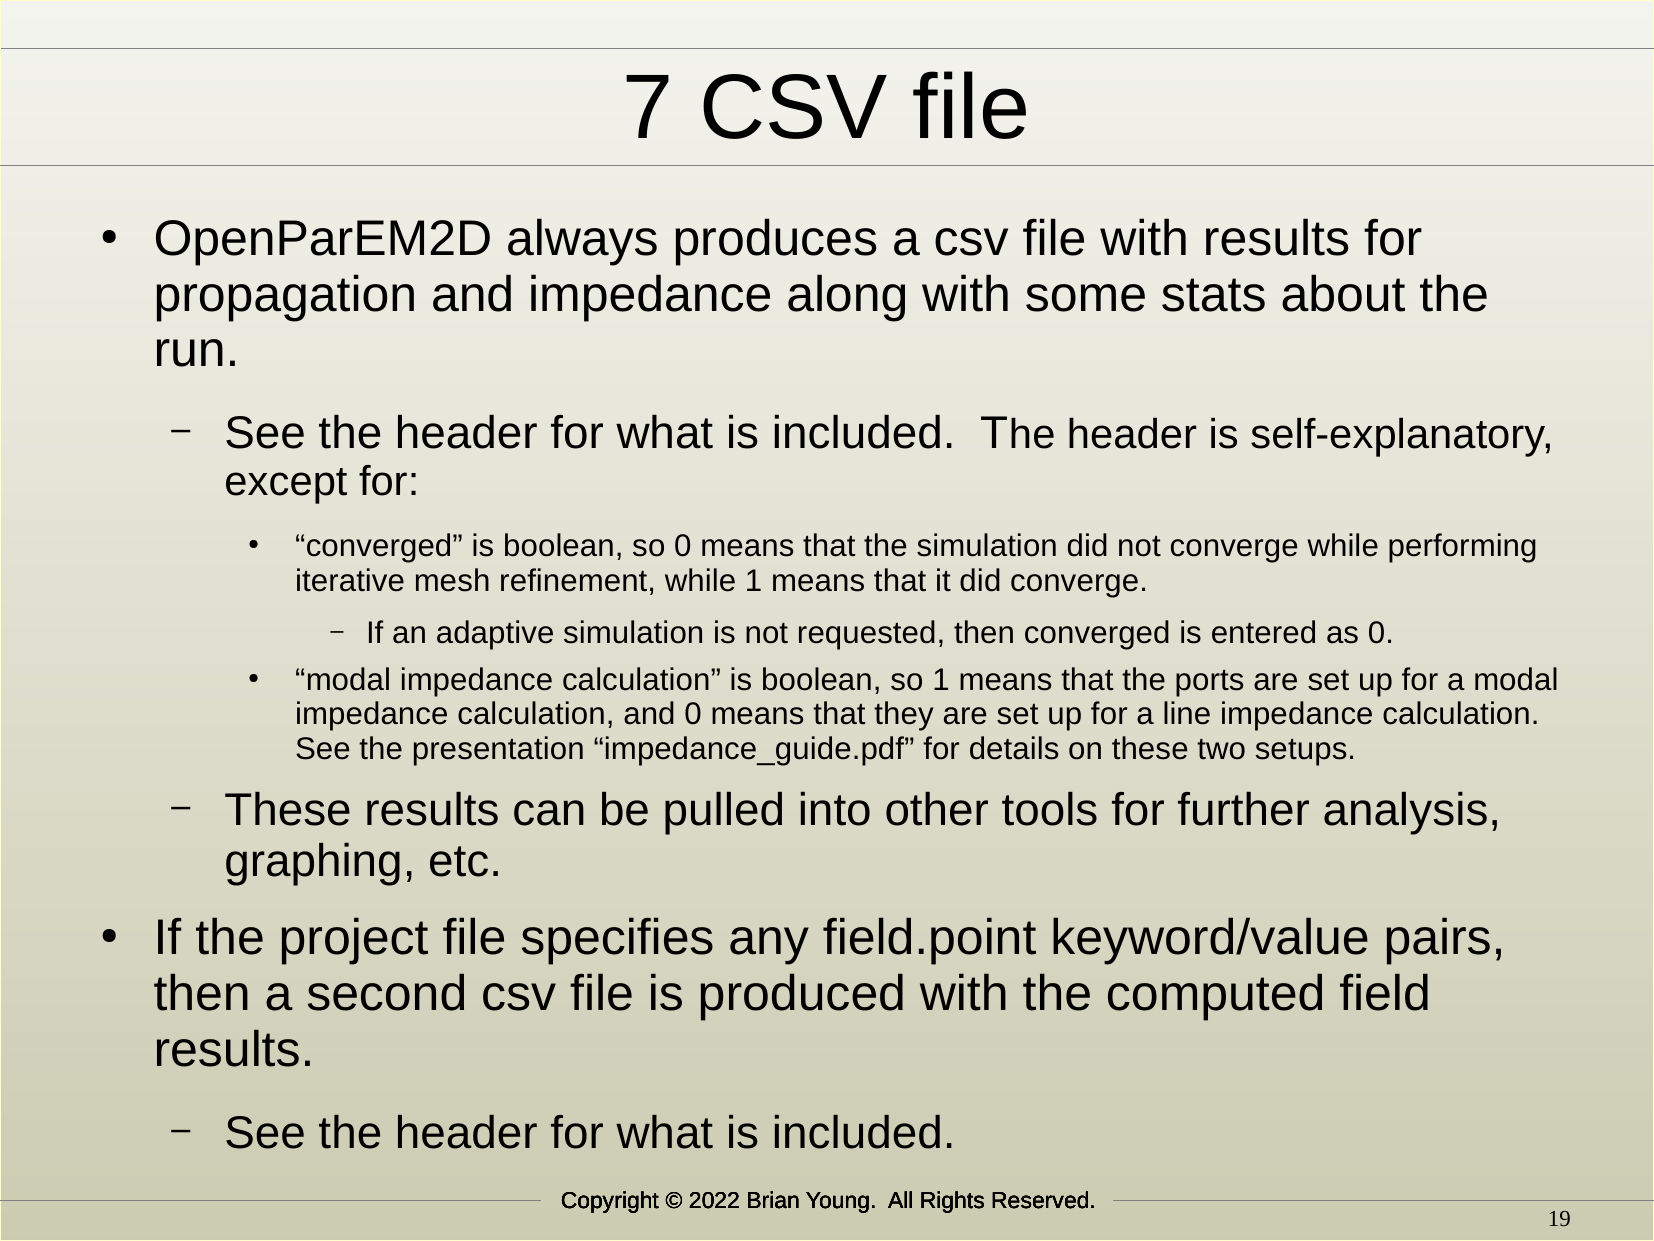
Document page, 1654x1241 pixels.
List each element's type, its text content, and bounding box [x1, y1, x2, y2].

title 7 CSV file [82, 49, 1571, 166]
list OpenParEM2D always produces a csv file with results for propagation and impedance along with some stats about the run. See the header for what is included. The header is self-explanatory, except for: “converged” is boolean, so 0 means that the simulation did not converge while performing iterative mesh refinement, while 1 means that it did converge. If an adaptive simulation is not requested, then converged is entered as 0. “modal impedance calculation” is boolean, so 1 means that the ports are set up for a modal impedance calculation, and 0 means that they are set up for a line impedance calculation. See the presentation “impedance_guide.pdf” for details on these two setups. These results can be pulled into other tools for further analysis, graphing, etc. If the project file specifies any field.point keyword/value pairs, then a second csv file is produced with the computed field results. See the header for what is included. [82, 210, 1571, 1158]
